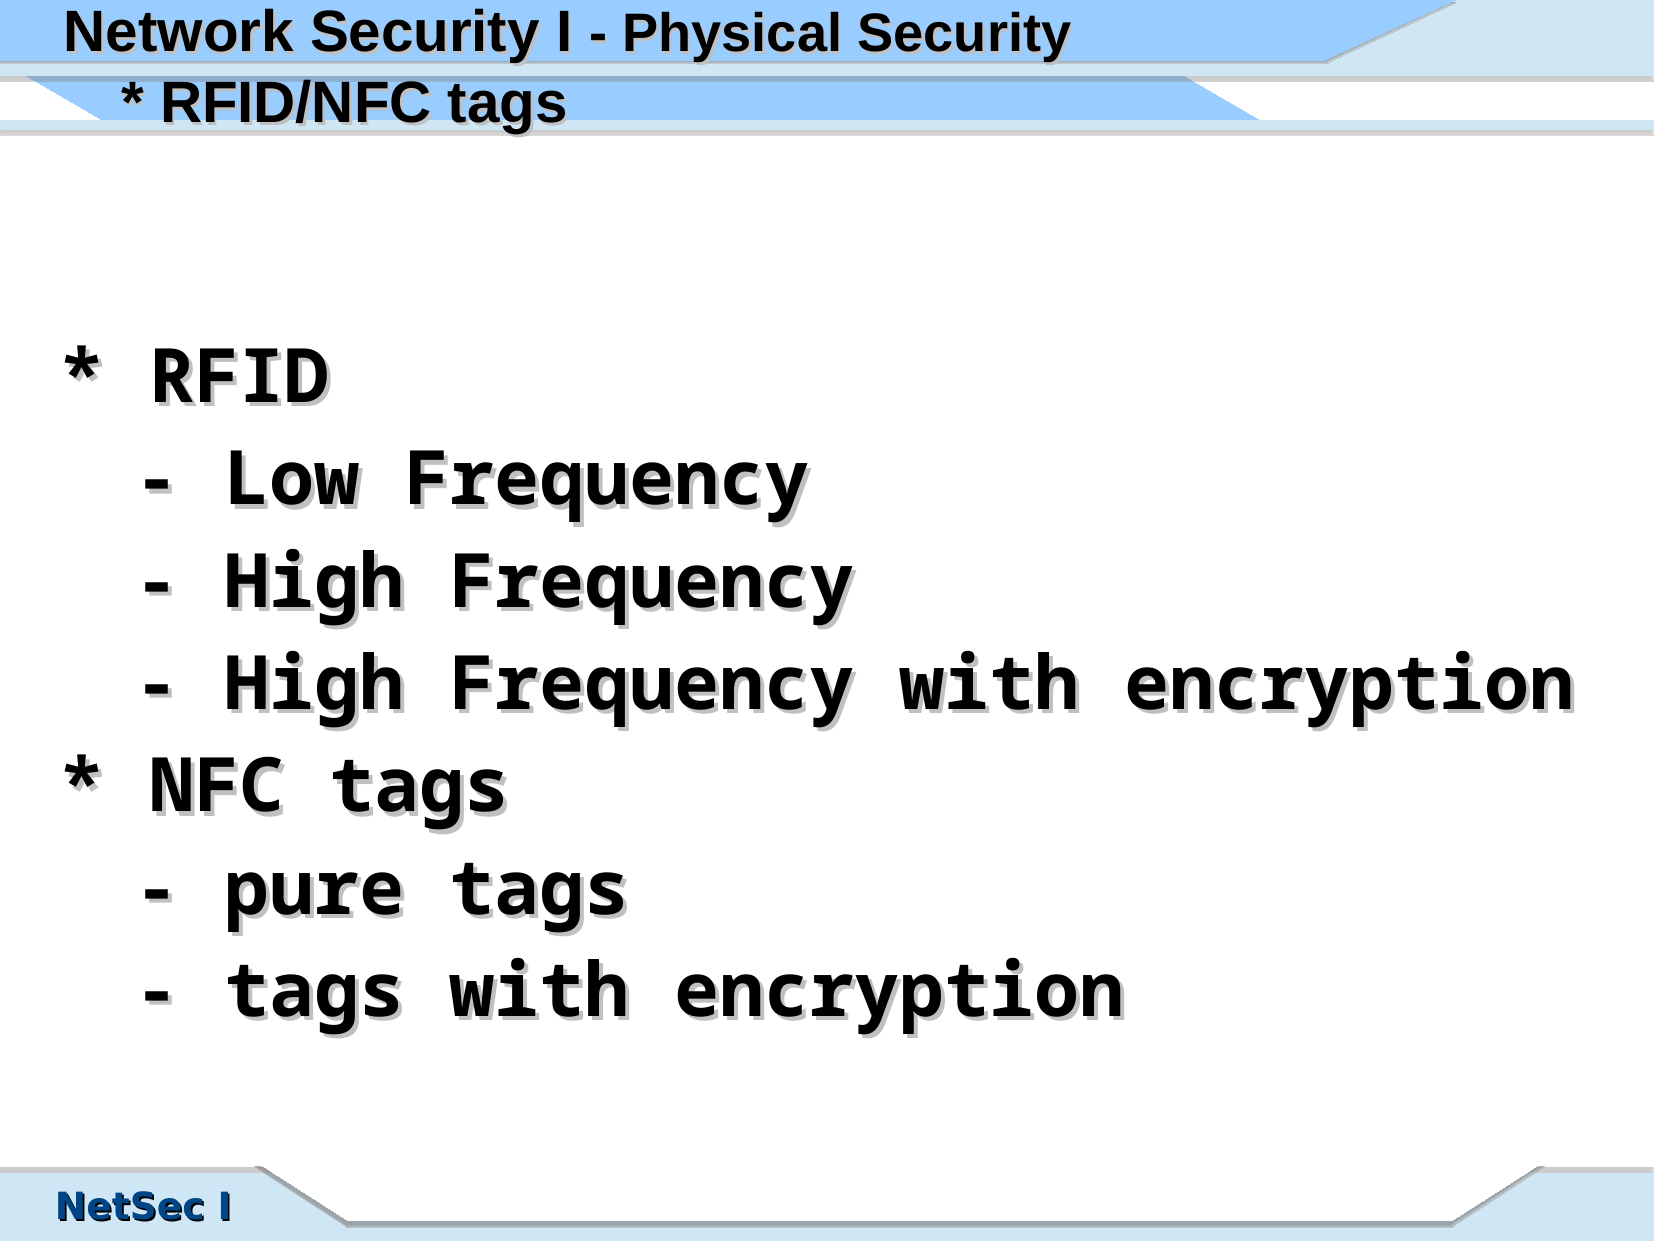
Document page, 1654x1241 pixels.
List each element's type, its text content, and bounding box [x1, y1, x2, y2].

text_box [255, 1160, 1546, 1221]
title Network Security I - Physical Security [31, 0, 1520, 65]
text_box * RFID - Low Frequency - High Frequency - High Frequency with encryption * NFC tags - pure tags - tags with encryption [45, 315, 1621, 1005]
title * RFID/NFC tags [105, 69, 1231, 136]
